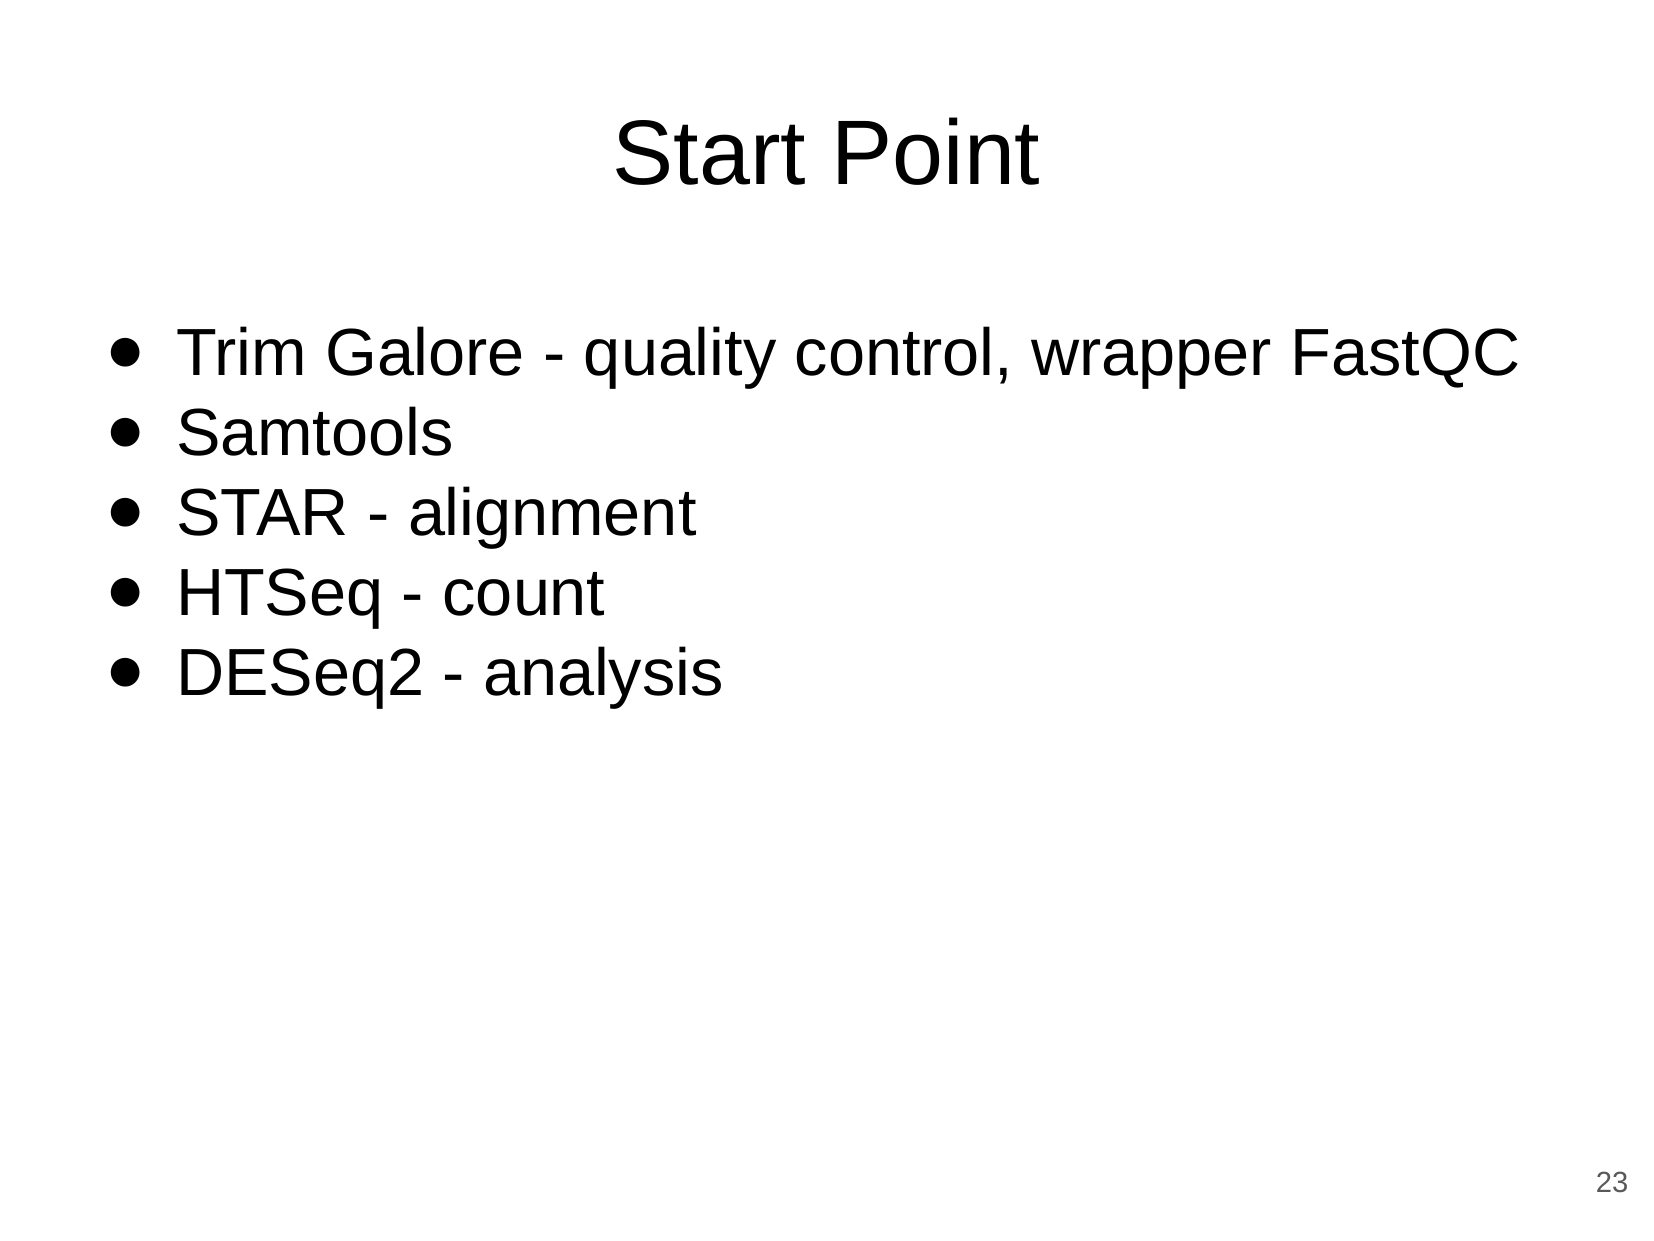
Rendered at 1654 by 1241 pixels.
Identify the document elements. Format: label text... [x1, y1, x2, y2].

title Start Point [82, 44, 1571, 252]
slide_number <number> [1547, 1145, 1647, 1241]
list Trim Galore - quality control, wrapper FastQC Samtools STAR - alignment HTSeq - count DESeq2 - analysis [82, 290, 1571, 1010]
